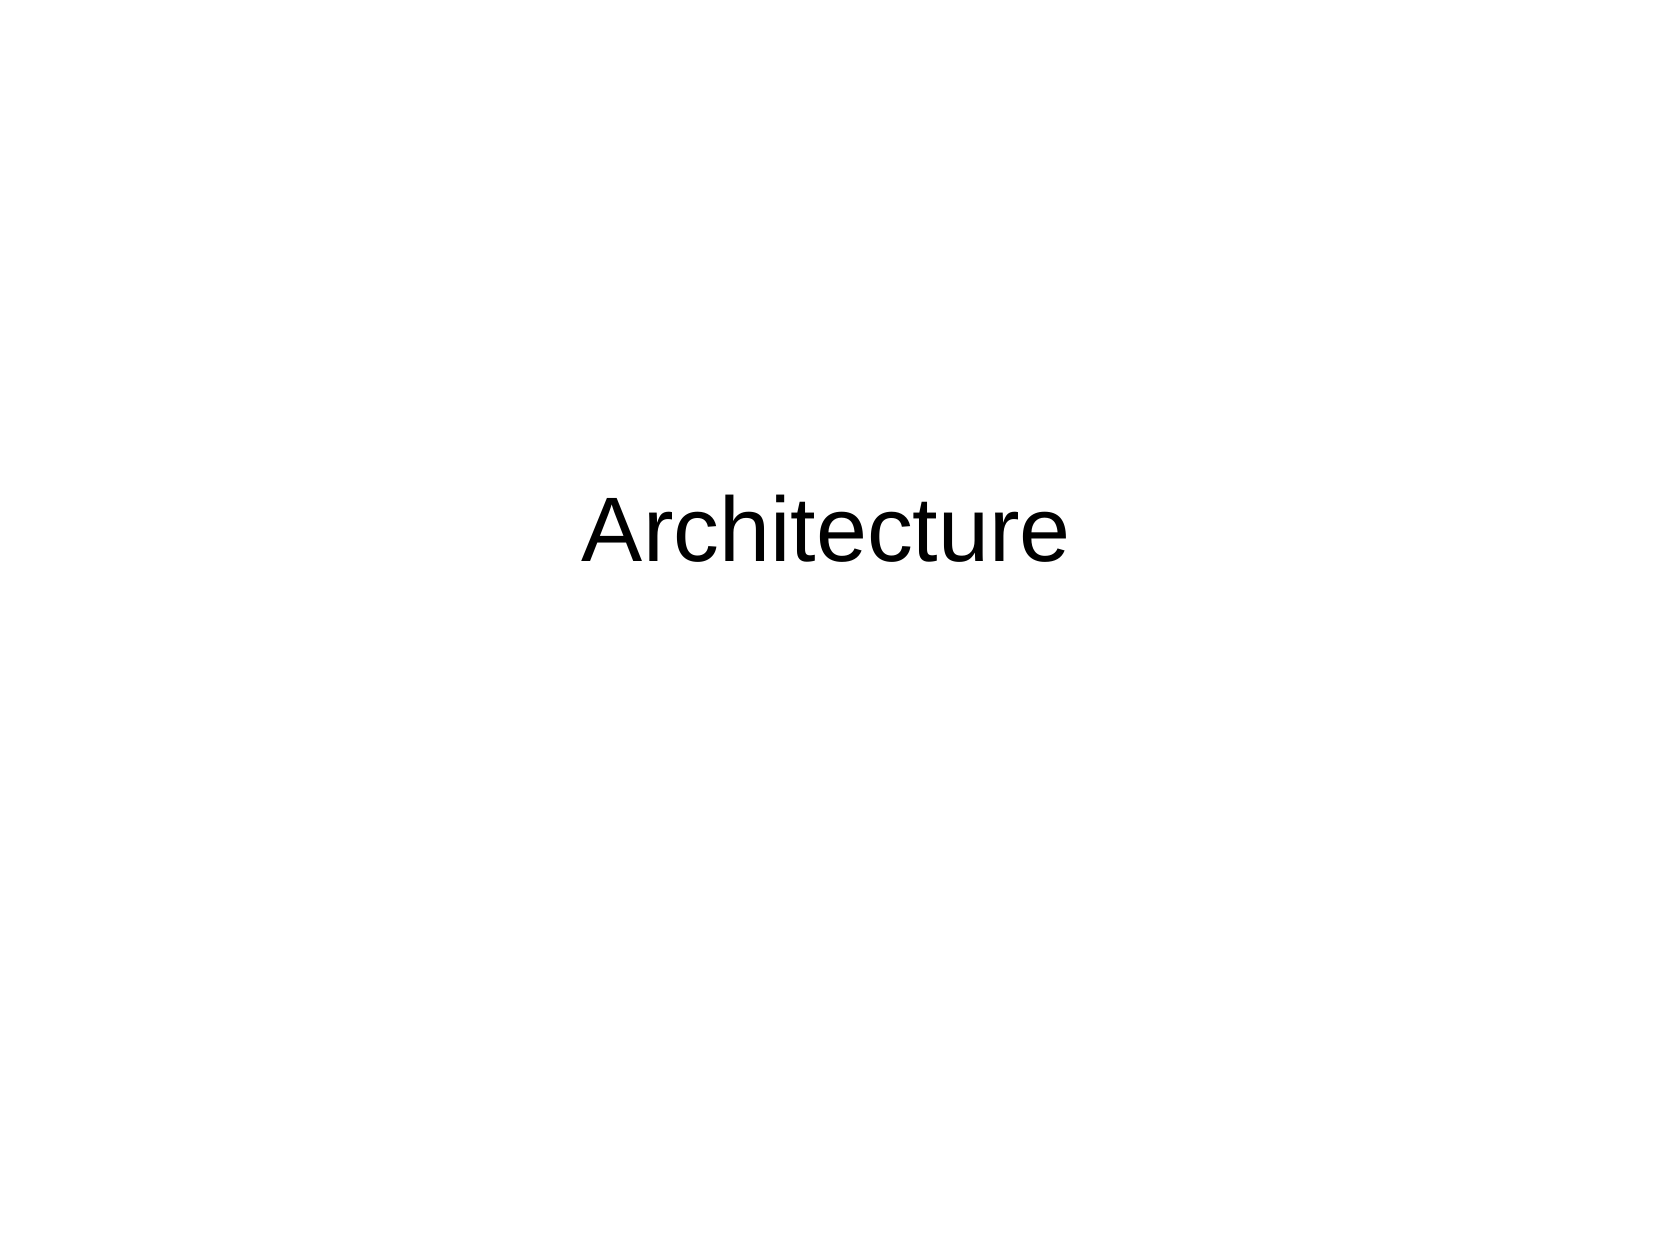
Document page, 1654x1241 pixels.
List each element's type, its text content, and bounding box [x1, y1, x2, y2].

subtitle Architecture [82, 49, 1571, 1010]
